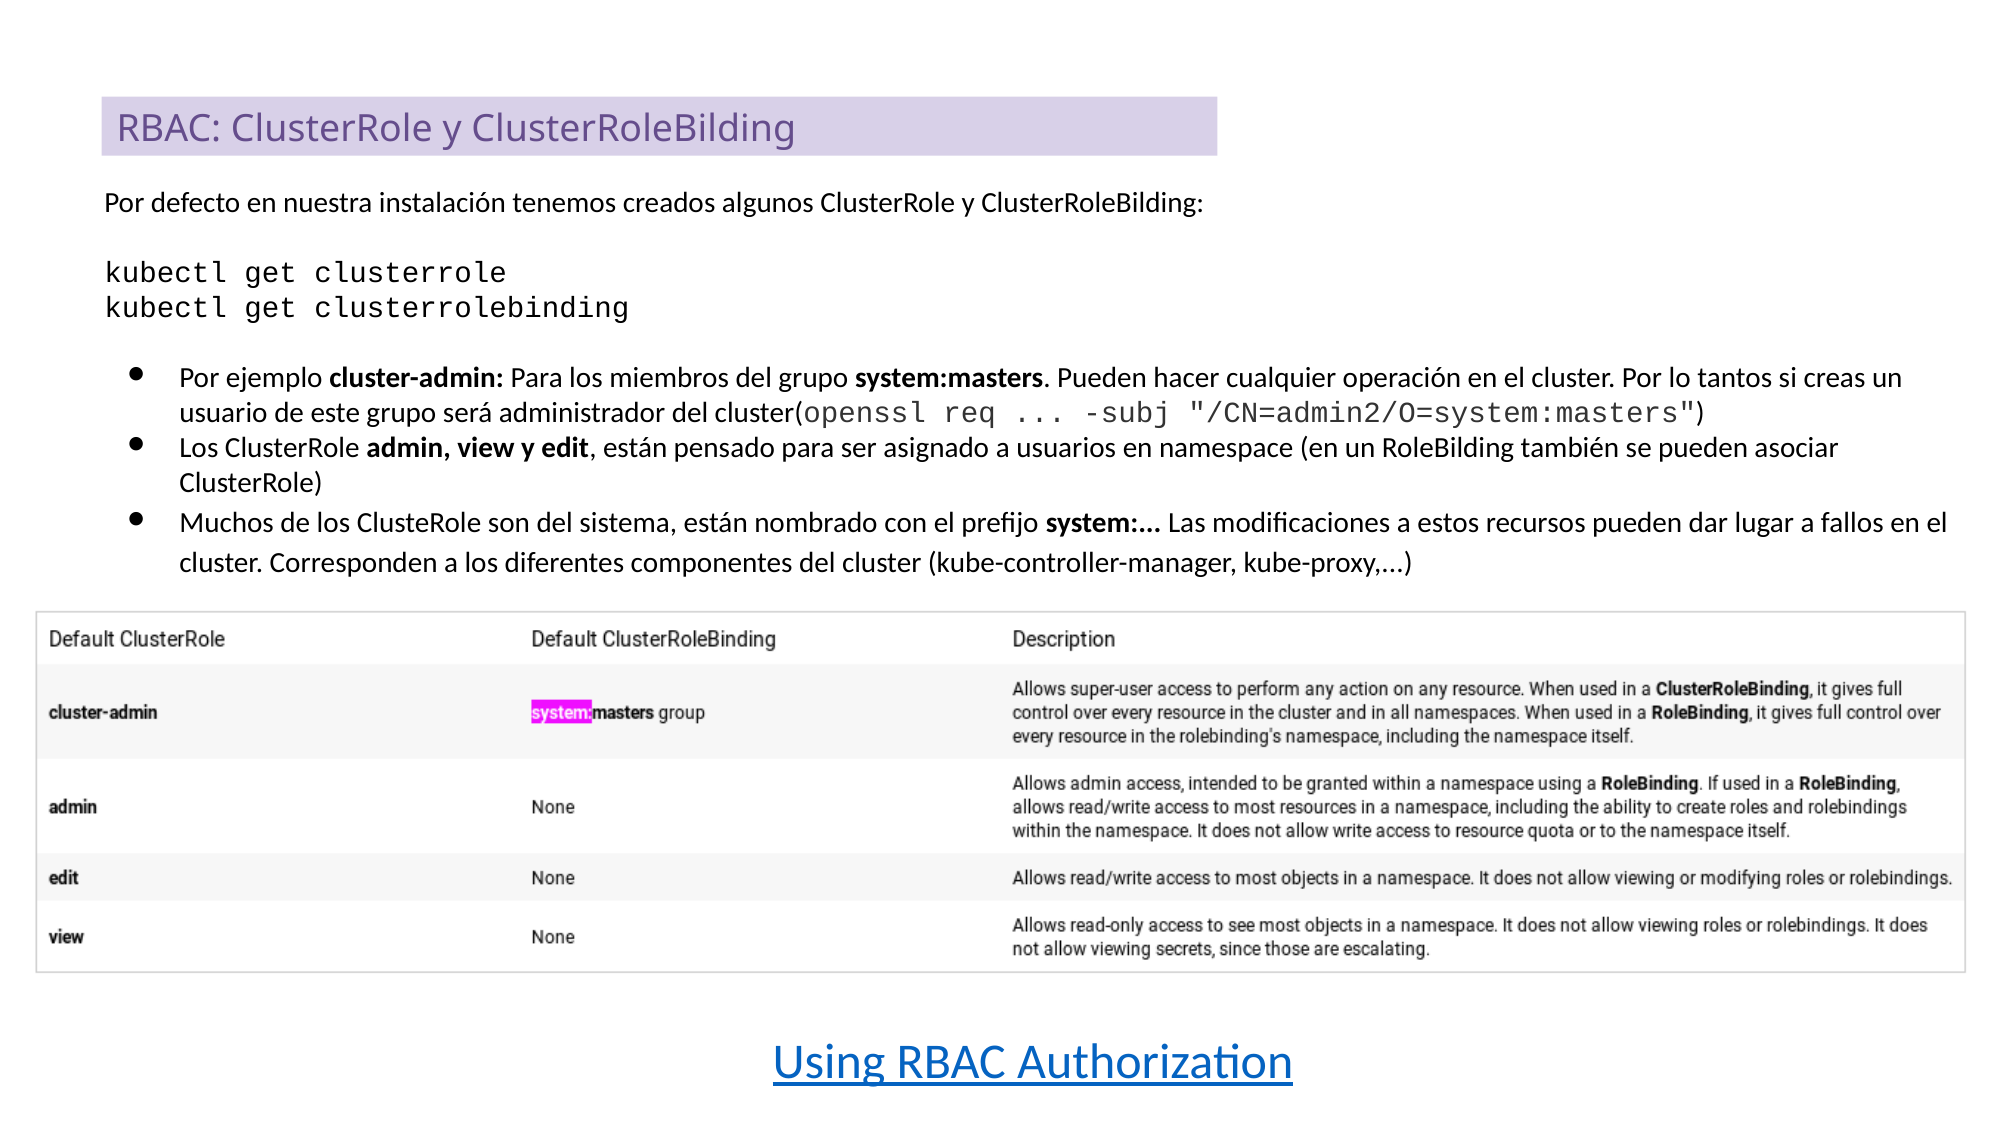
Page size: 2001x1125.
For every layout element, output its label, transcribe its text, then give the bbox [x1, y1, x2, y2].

text_box RBAC: ClusterRole y ClusterRoleBilding [101, 96, 1218, 156]
picture [24, 598, 1975, 982]
text_box Por defecto en nuestra instalación tenemos creados algunos ClusterRole y ClusterRoleBilding: kubectl get clusterrole kubectl get clusterrolebinding Por ejemplo cluster-admin: Para los miembros del grupo system:masters. Pueden hacer cualquier operación en el cluster. Por lo tantos si creas un usuario de este grupo será administrador del cluster(openssl req ... -subj "/CN=admin2/O=system:masters") Los ClusterRole admin, view y edit, están pensado para ser asignado a usuarios en namespace (en un RoleBilding también se pueden asociar ClusterRole) Muchos de los ClusteRole son del sistema, están nombrado con el prefijo system:... Las modificaciones a estos recursos pueden dar lugar a fallos en el cluster. Corresponden a los diferentes componentes del cluster (kube-controller-manager, kube-proxy,...) Using RBAC Authorization [89, 175, 1977, 261]
